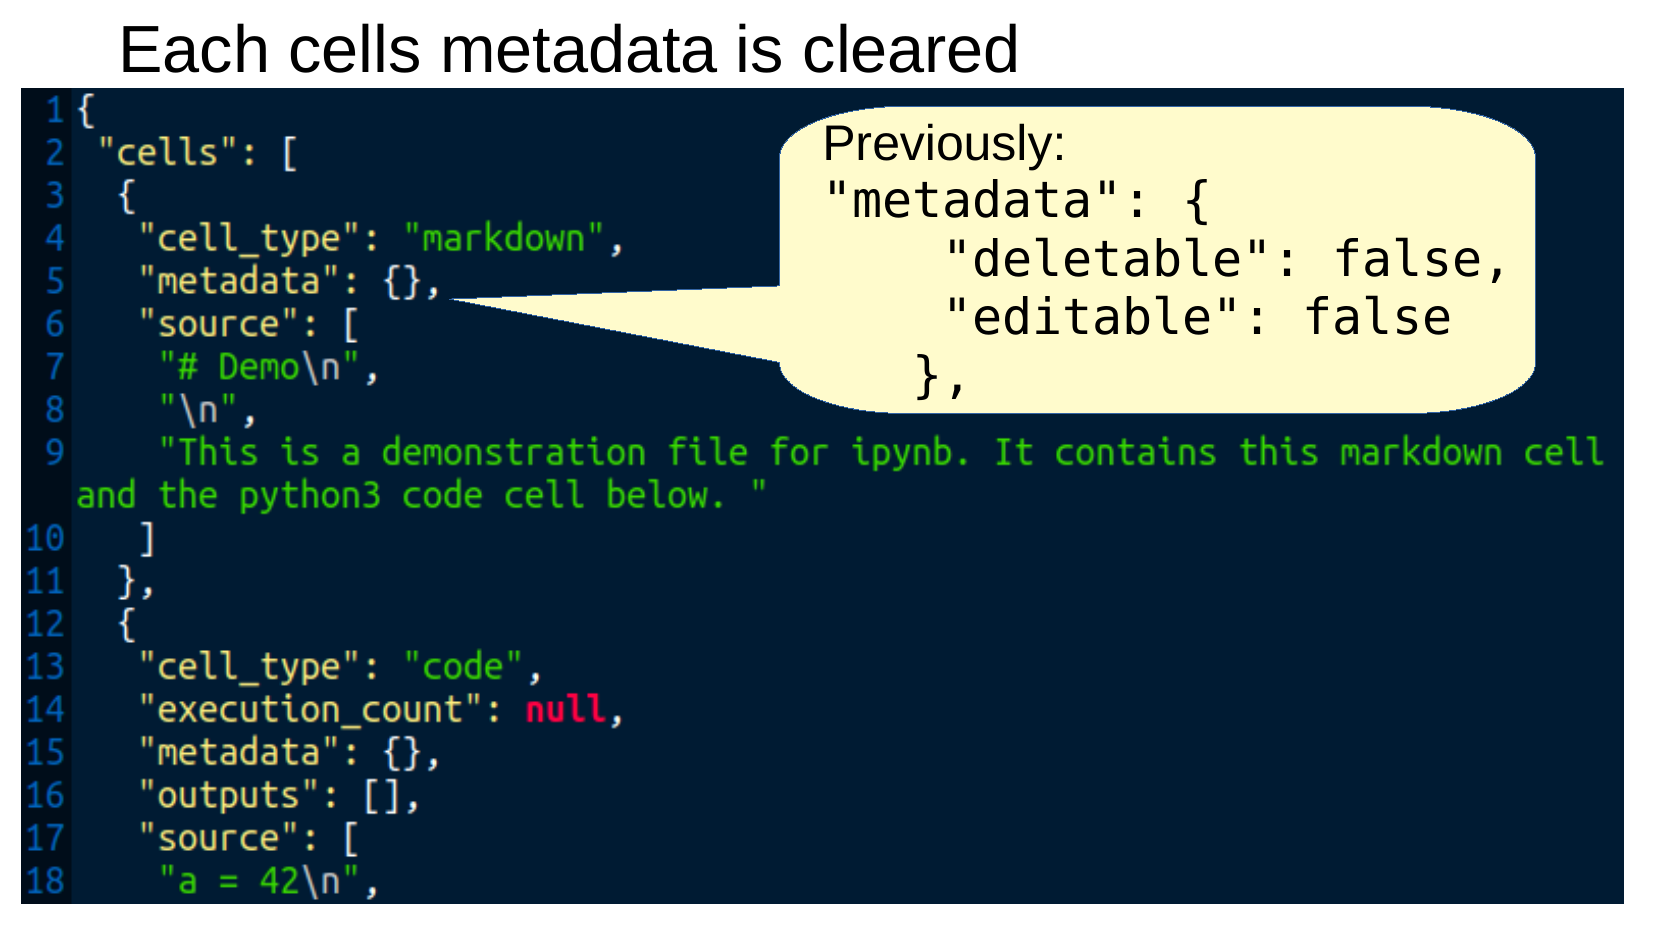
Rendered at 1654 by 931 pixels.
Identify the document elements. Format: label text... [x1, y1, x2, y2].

text_box Previously: "metadata": { "deletable": false, "editable": false }, [449, 106, 1536, 414]
text_box Each cells metadata is cleared [82, 5, 1571, 88]
picture [21, 88, 1624, 904]
